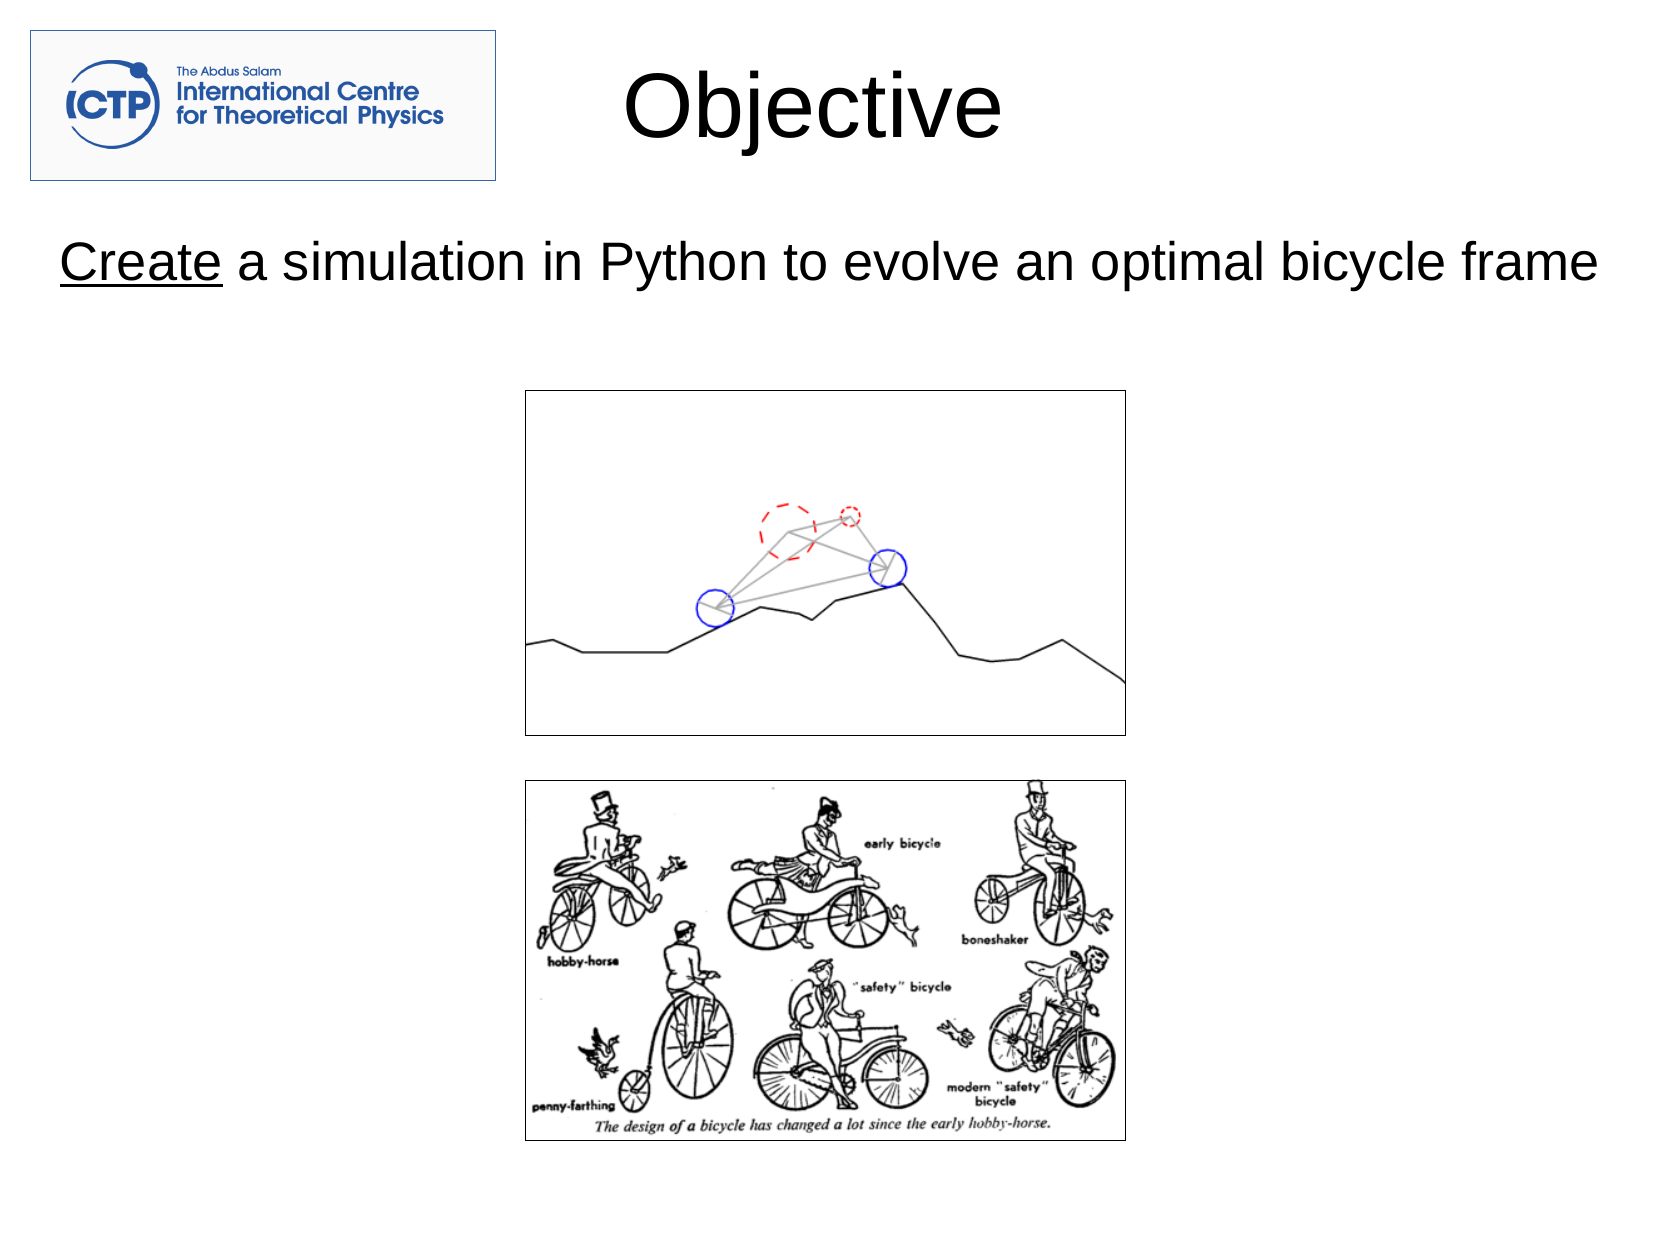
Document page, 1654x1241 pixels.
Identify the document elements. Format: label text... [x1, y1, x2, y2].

picture [525, 779, 1126, 1141]
text_box Create a simulation in Python to evolve an optimal bicycle frame [45, 224, 1618, 300]
picture [30, 30, 496, 181]
picture [525, 390, 1126, 736]
text_box Objective [607, 47, 1021, 165]
